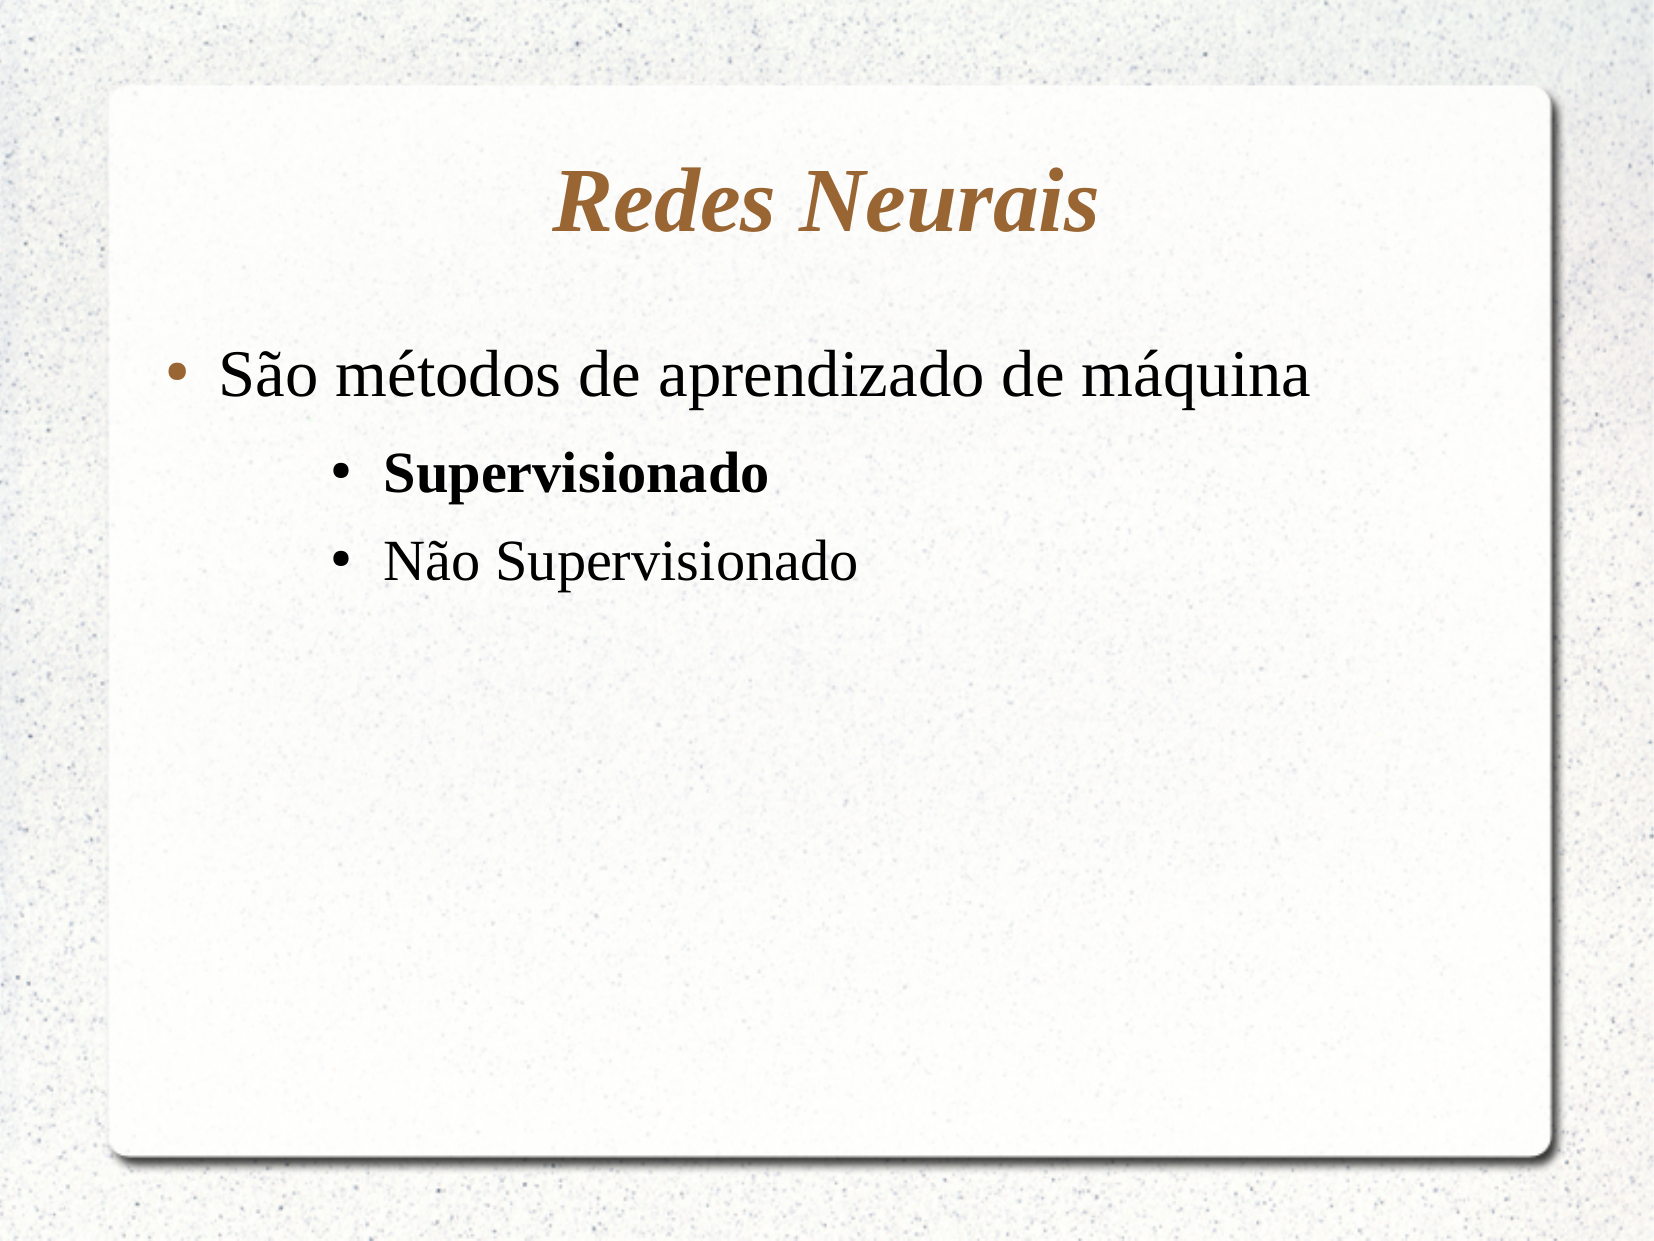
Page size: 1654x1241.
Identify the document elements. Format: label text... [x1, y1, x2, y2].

title Redes Neurais [118, 96, 1536, 304]
list São métodos de aprendizado de máquina Supervisionado Não Supervisionado [147, 336, 1506, 1241]
picture [0, 0, 1654, 1241]
